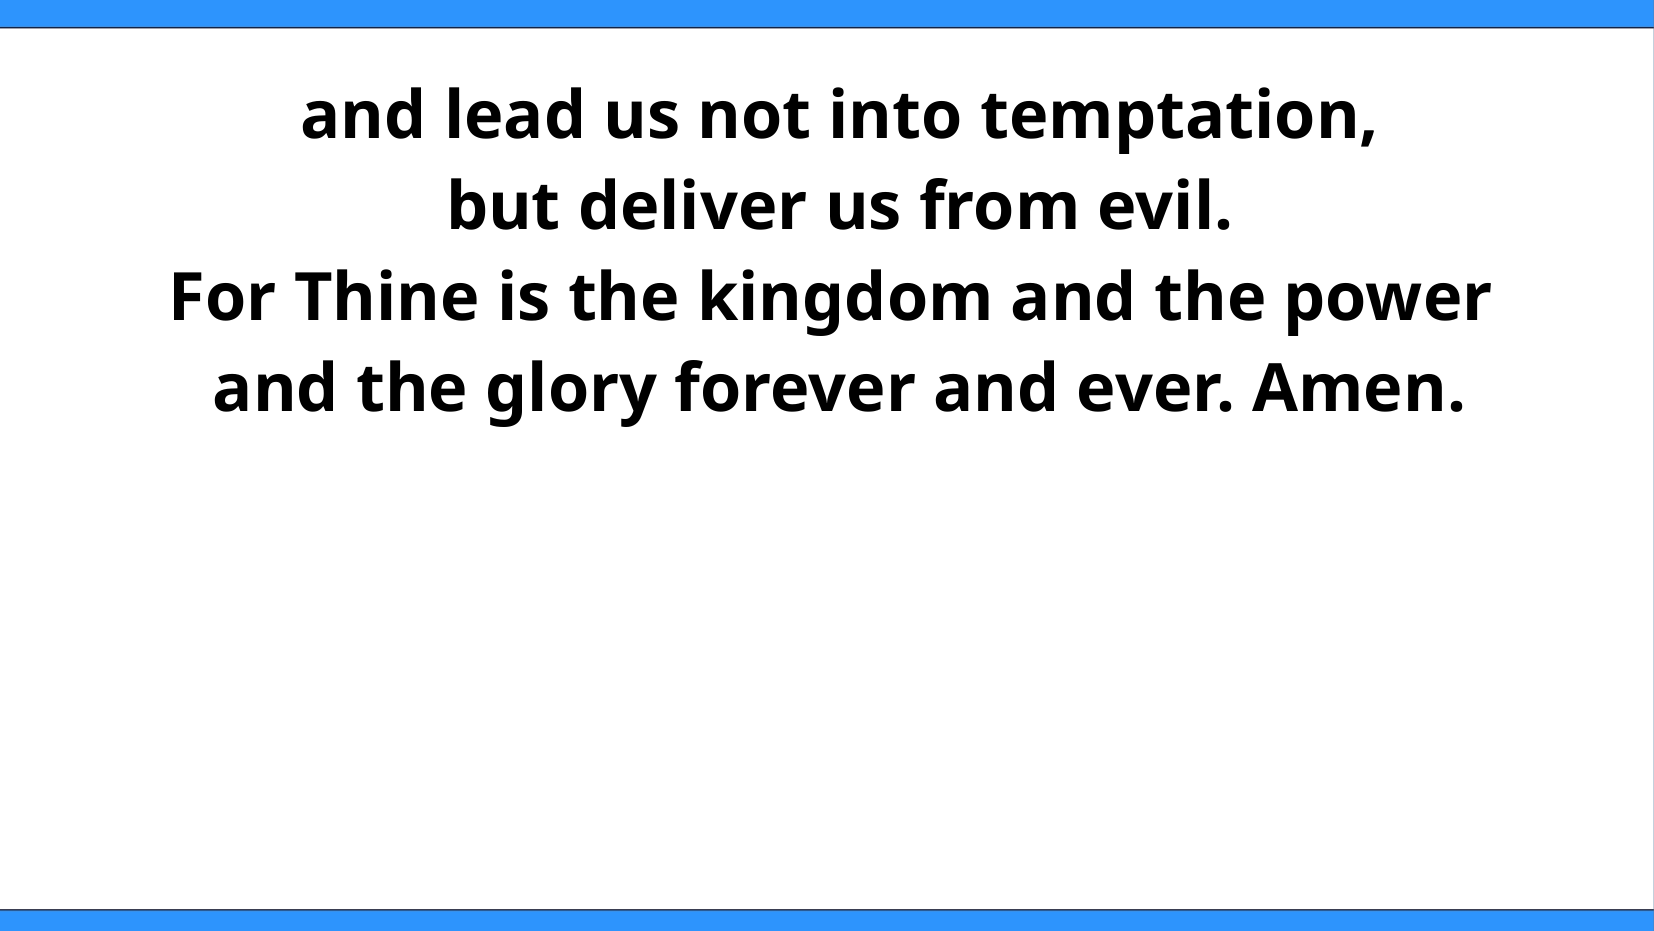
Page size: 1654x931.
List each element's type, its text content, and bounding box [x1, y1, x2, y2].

picture [0, 0, 1654, 931]
text_box and lead us not into temptation, but deliver us from evil. For Thine is the kingdom and the power and the glory forever and ever. Amen. [105, 60, 1576, 487]
